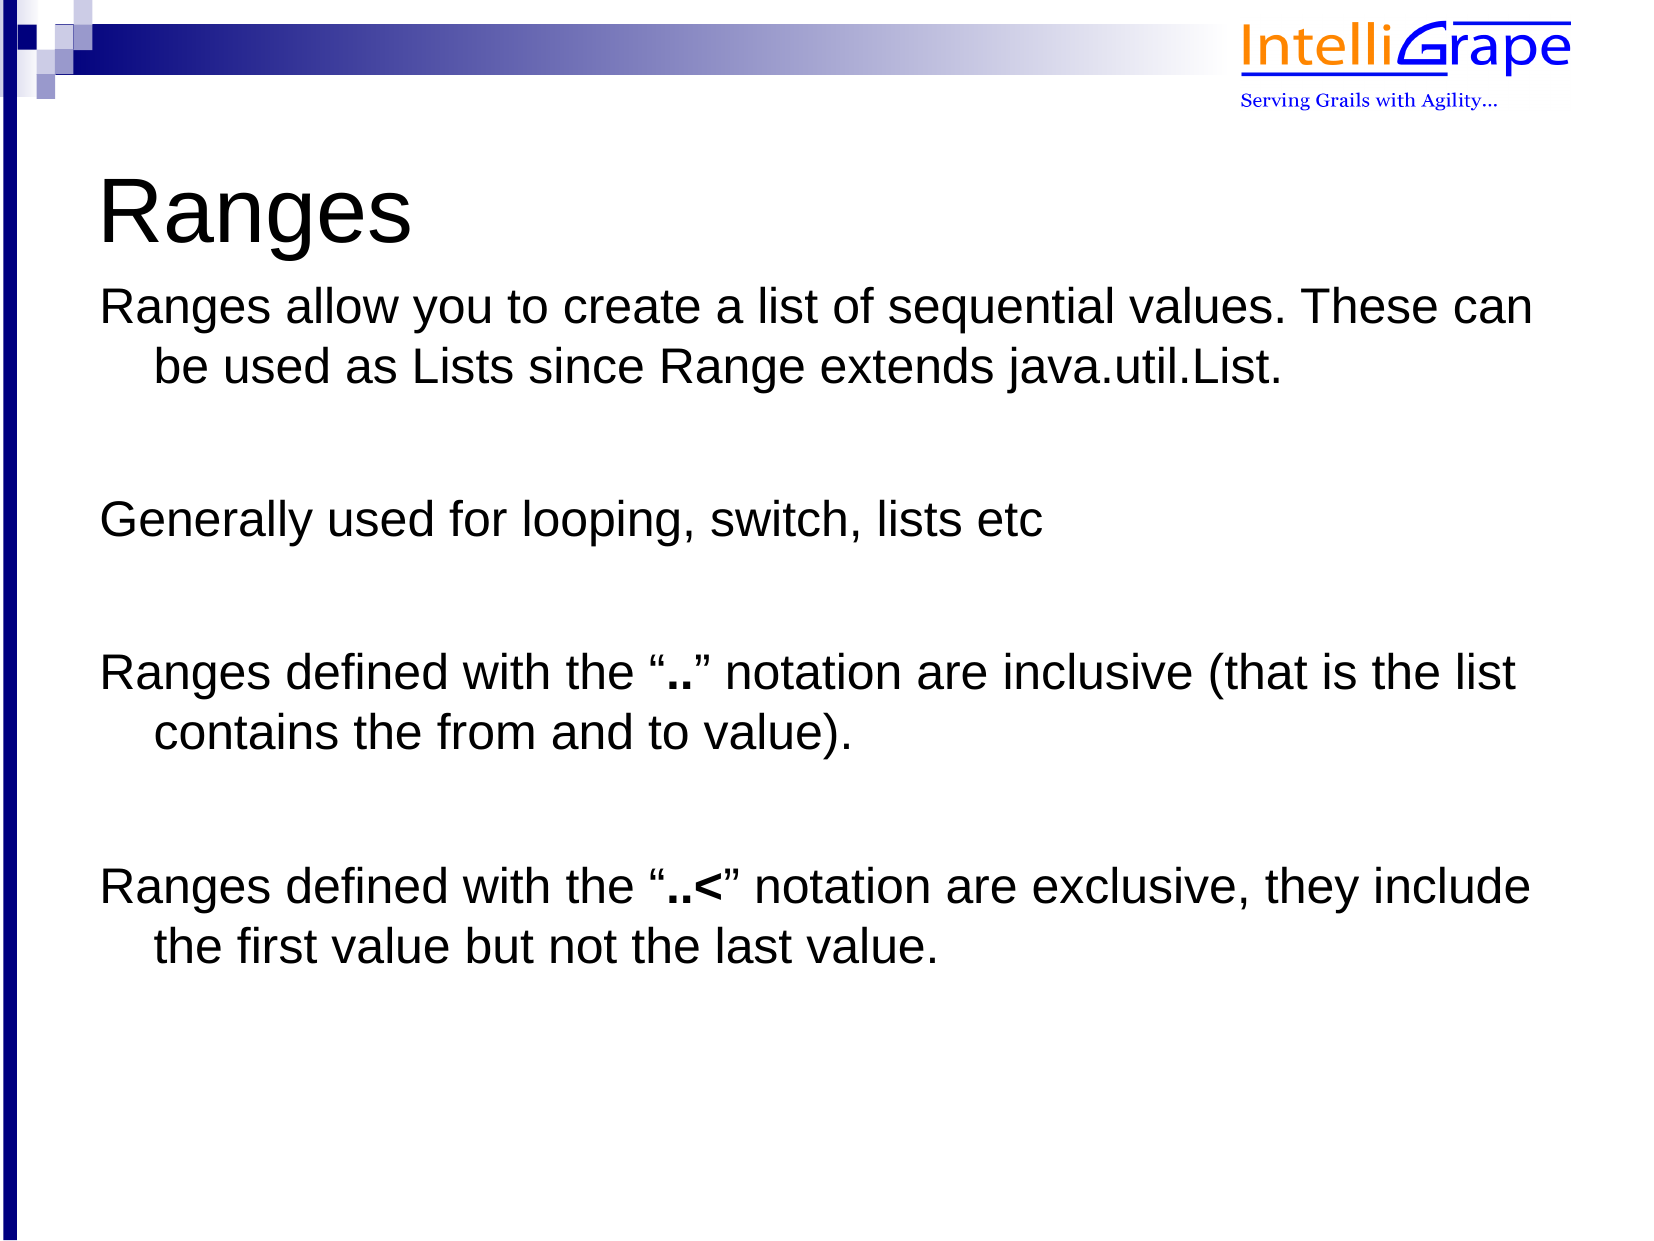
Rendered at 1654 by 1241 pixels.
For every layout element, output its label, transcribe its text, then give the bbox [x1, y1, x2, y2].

picture [1240, 14, 1571, 111]
list Ranges allow you to create a list of sequential values. These can be used as Lists since Range extends java.util.List. Generally used for looping, switch, lists etc Ranges defined with the “..” notation are inclusive (that is the list contains the from and to value). Ranges defined with the “..<” notation are exclusive, they include the first value but not the last value. [82, 265, 1570, 1176]
title Ranges [82, 82, 1570, 265]
